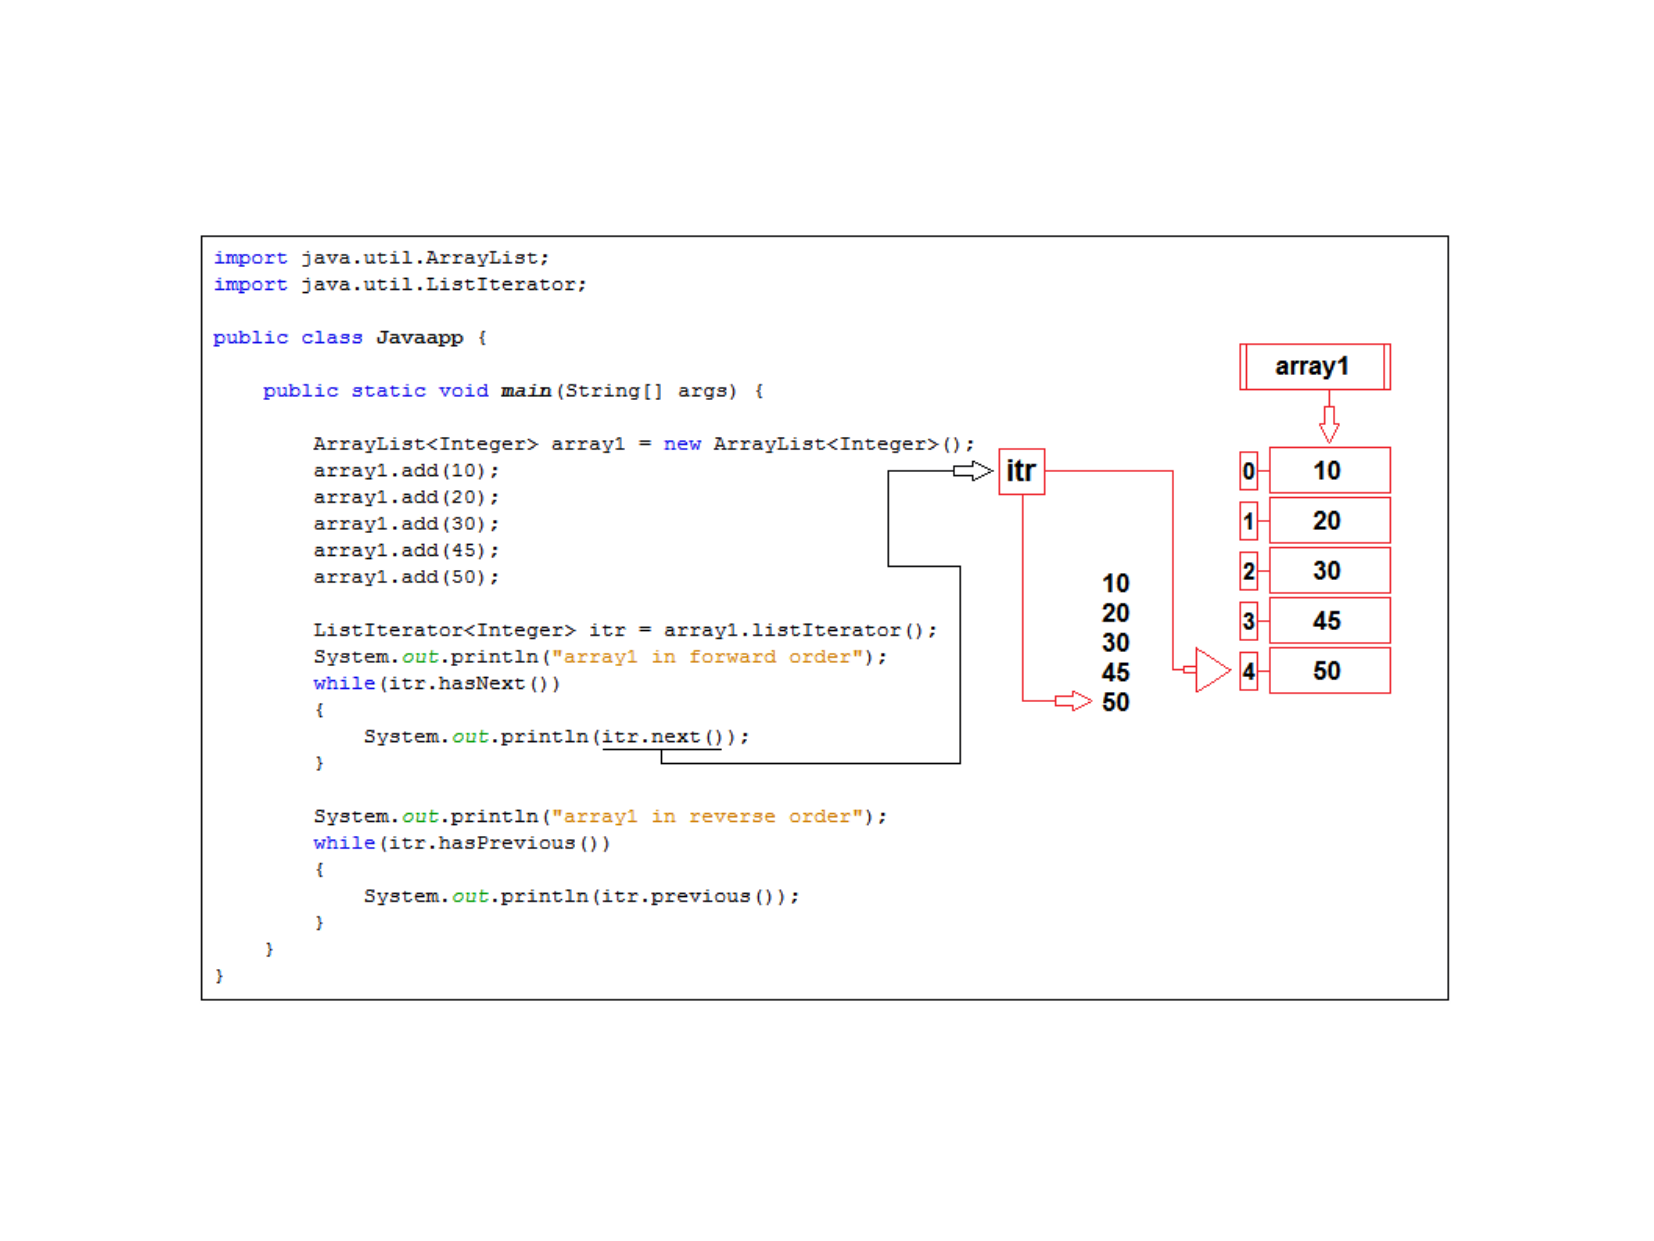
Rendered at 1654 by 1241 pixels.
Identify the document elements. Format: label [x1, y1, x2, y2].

picture [198, 231, 1454, 1004]
